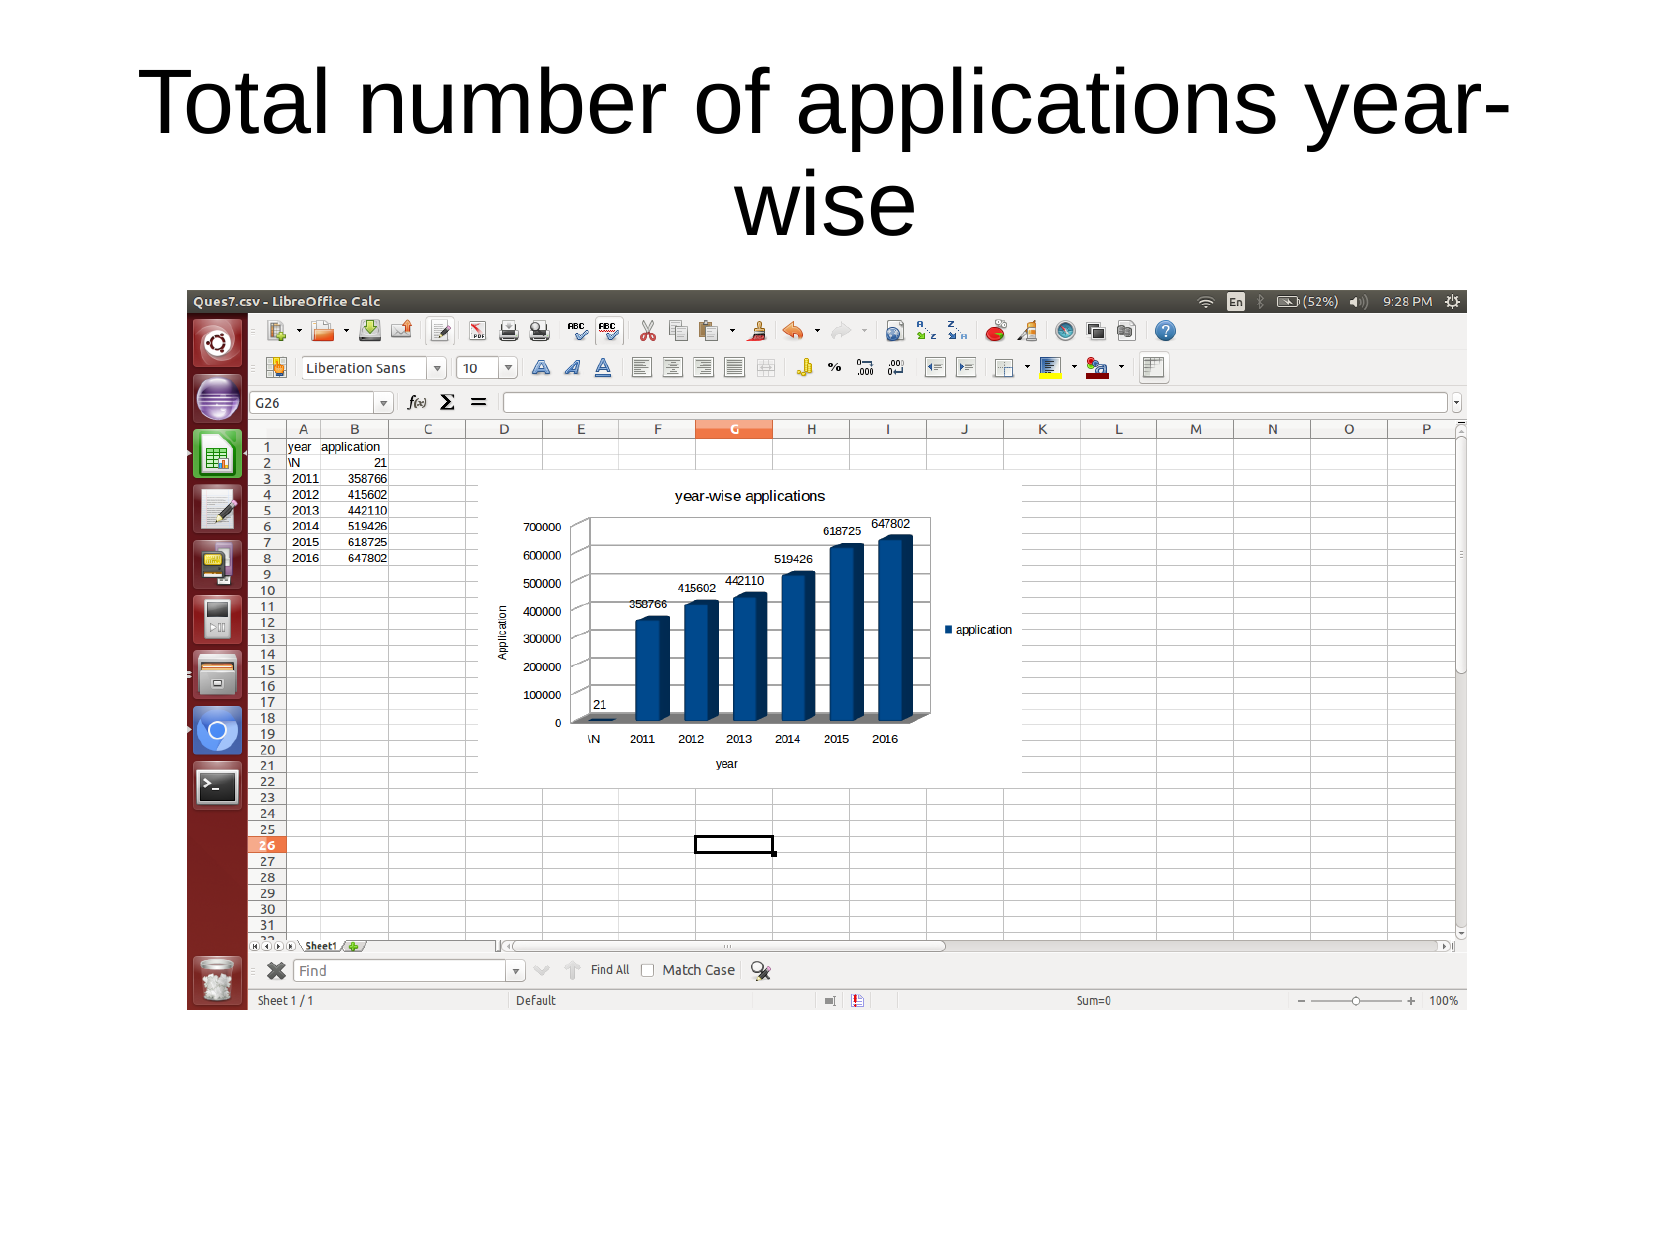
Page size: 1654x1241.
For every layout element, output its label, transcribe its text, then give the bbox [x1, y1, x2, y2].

picture [187, 290, 1467, 1010]
title Total number of applications year-wise [82, 49, 1571, 257]
